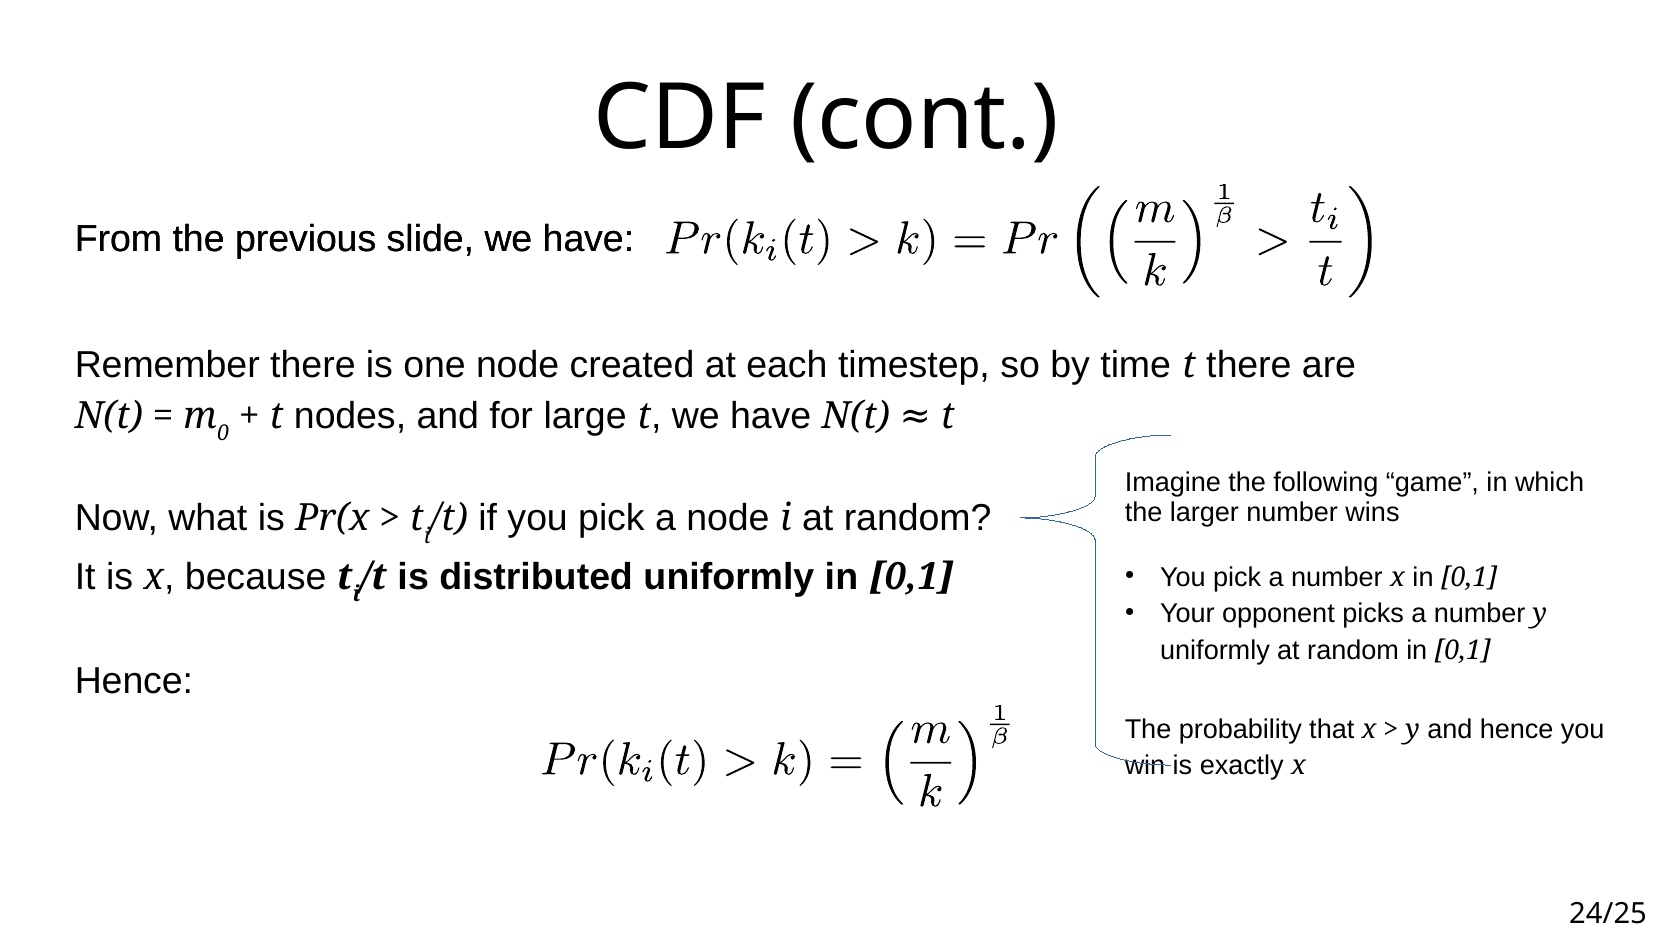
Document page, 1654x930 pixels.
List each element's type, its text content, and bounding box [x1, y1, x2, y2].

text_box From the previous slide, we have: [60, 209, 706, 270]
text_box Now, what is Pr(x > ti/t) if you pick a node i at random? It is x, because ti/t is distributed uniformly in [0,1] Hence: [60, 483, 1110, 604]
title CDF (cont.) [82, 1, 1571, 225]
text_box Remember there is one node created at each timestep, so by time t there are N(t) = m0 + t nodes, and for large t, we have N(t) ≈ t [60, 330, 1591, 450]
text_box Imagine the following “game”, in which the larger number wins You pick a number x in [0,1] Your opponent picks a number y uniformly at random in [0,1] The probability that x > y and hence you win is exactly x [1110, 459, 1636, 763]
picture [663, 184, 1382, 298]
picture [540, 705, 1010, 807]
